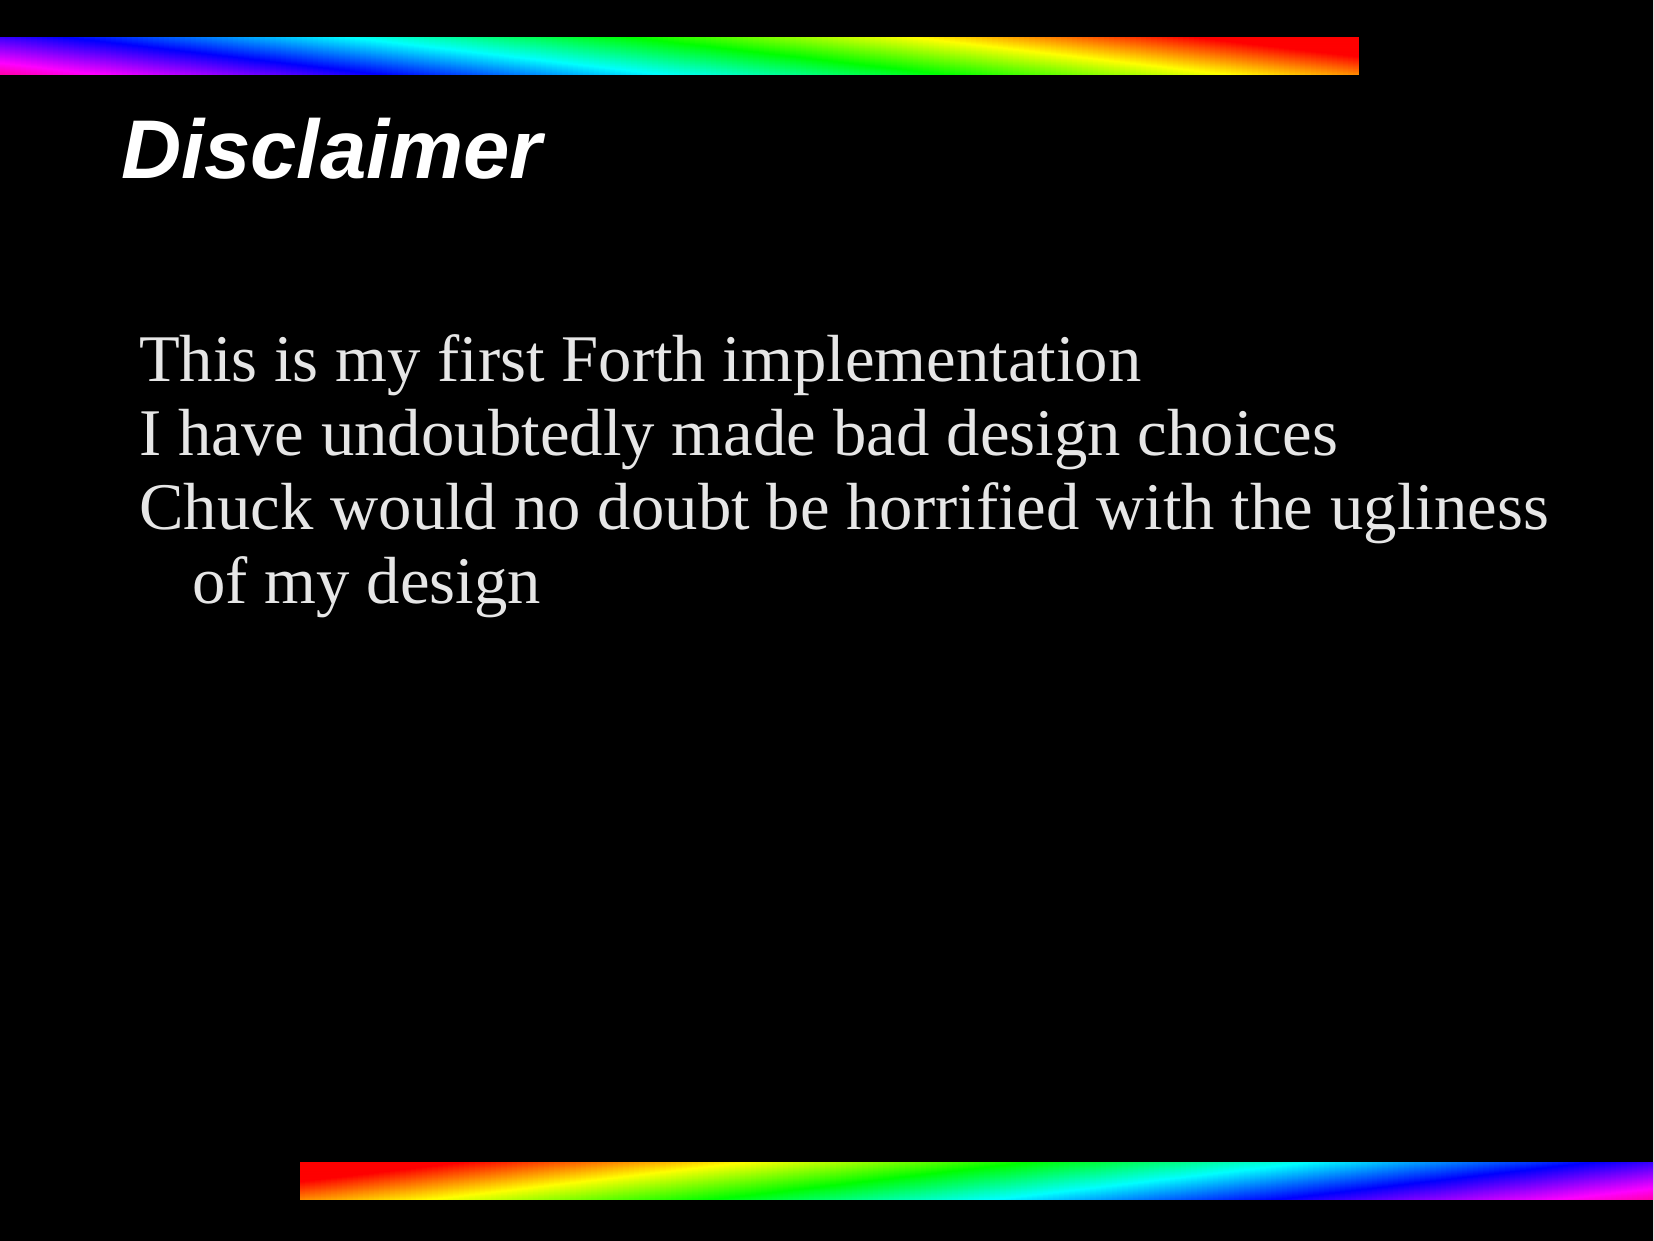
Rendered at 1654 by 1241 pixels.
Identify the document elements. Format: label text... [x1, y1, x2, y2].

title Disclaimer [121, 46, 1534, 254]
picture [0, 0, 1654, 1241]
list This is my first Forth implementation I have undoubtedly made bad design choices Chuck would no doubt be horrified with the ugliness of my design [121, 322, 1561, 1118]
